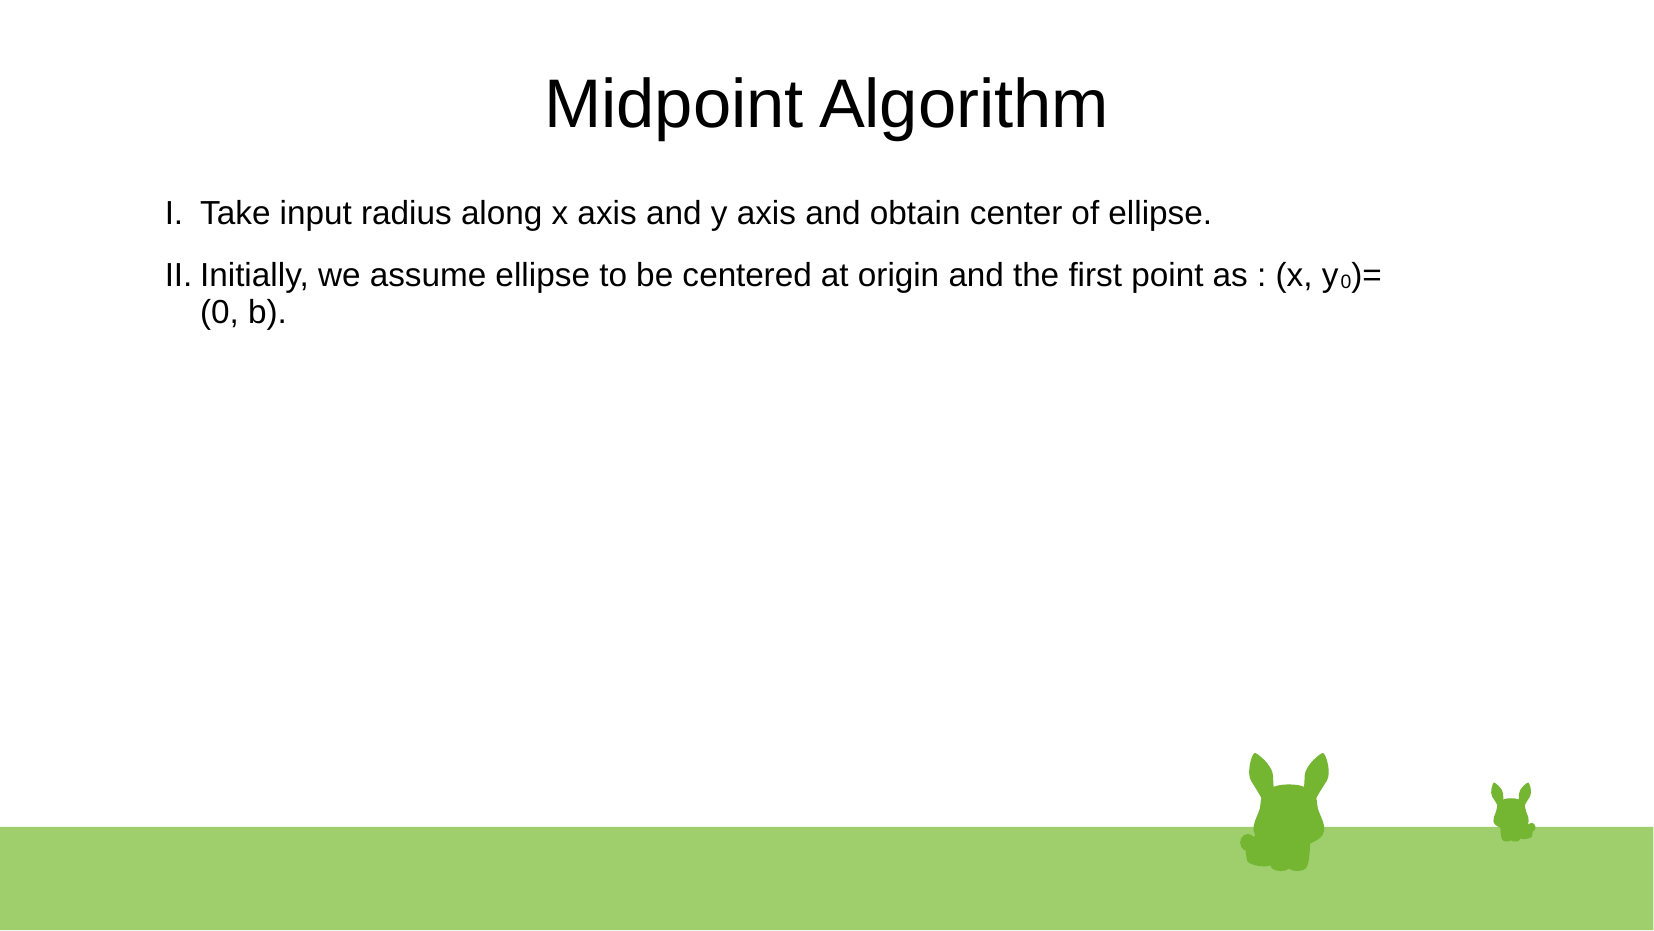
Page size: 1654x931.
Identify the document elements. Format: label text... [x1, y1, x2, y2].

text_box Take input radius along x axis and y axis and obtain center of ellipse. Initially, we assume ellipse to be centered at origin and the first point as : (x, y0)= (0, b). [150, 187, 1426, 751]
title Midpoint Algorithm [88, 29, 1565, 178]
